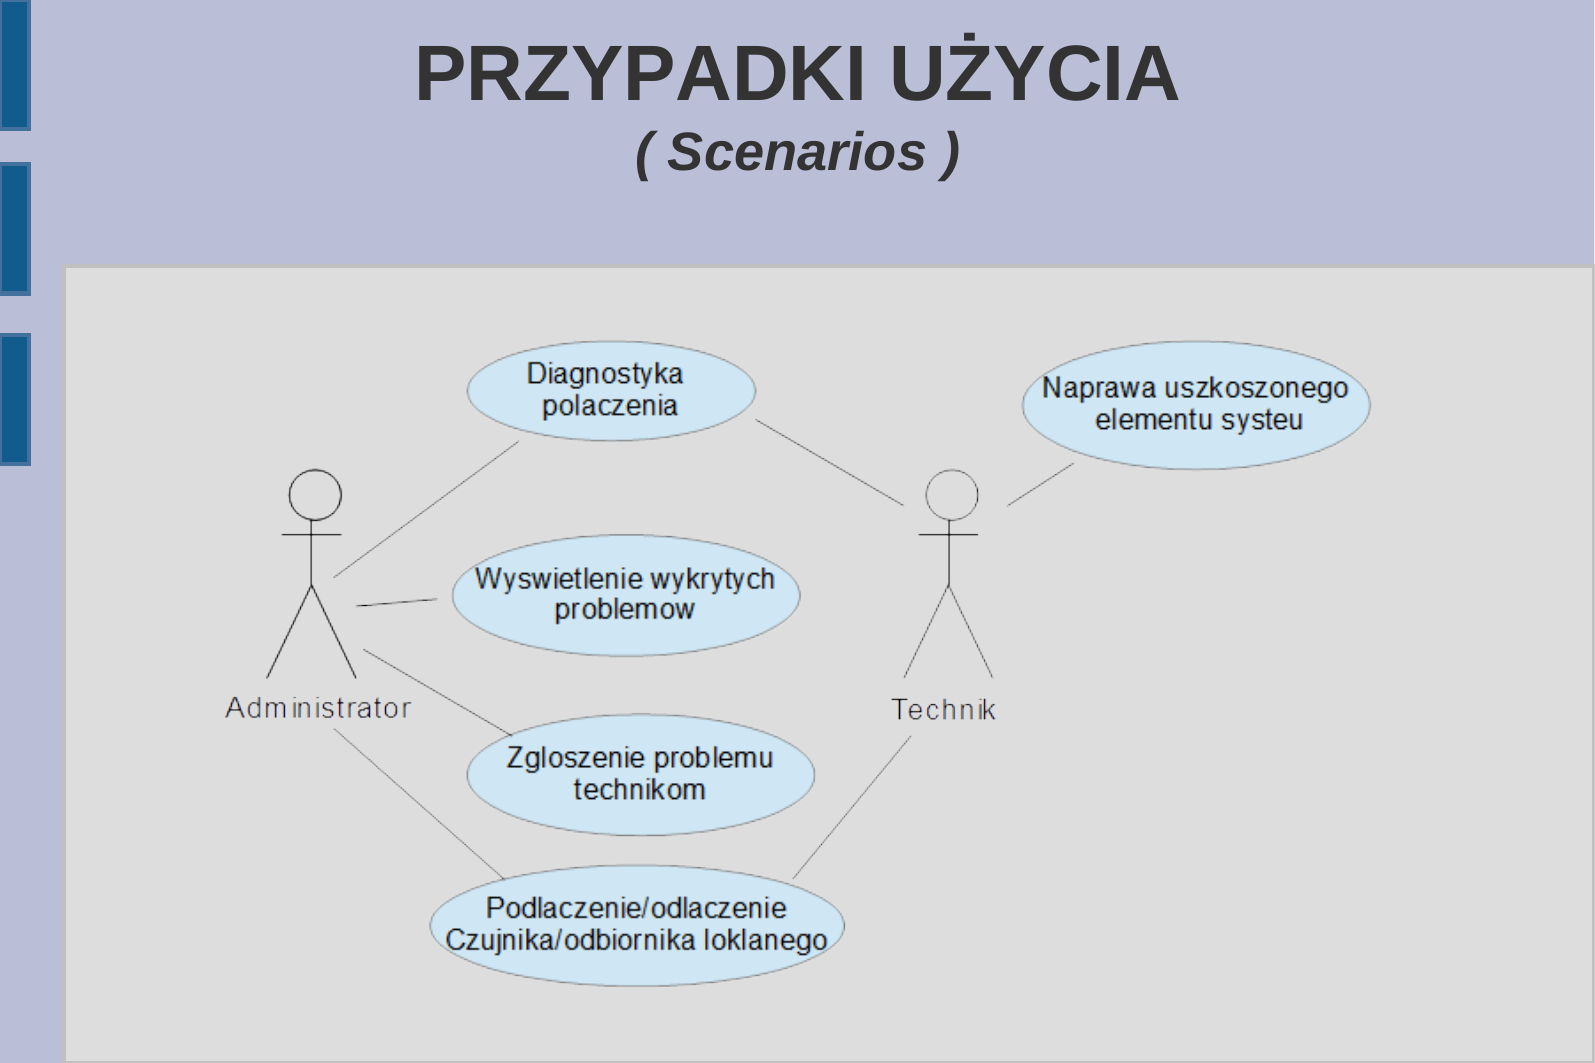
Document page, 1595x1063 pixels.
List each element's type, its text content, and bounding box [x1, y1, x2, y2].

picture [199, 271, 1395, 1063]
title PRZYPADKI UŻYCIA ( Scenarios ) [117, 13, 1479, 191]
